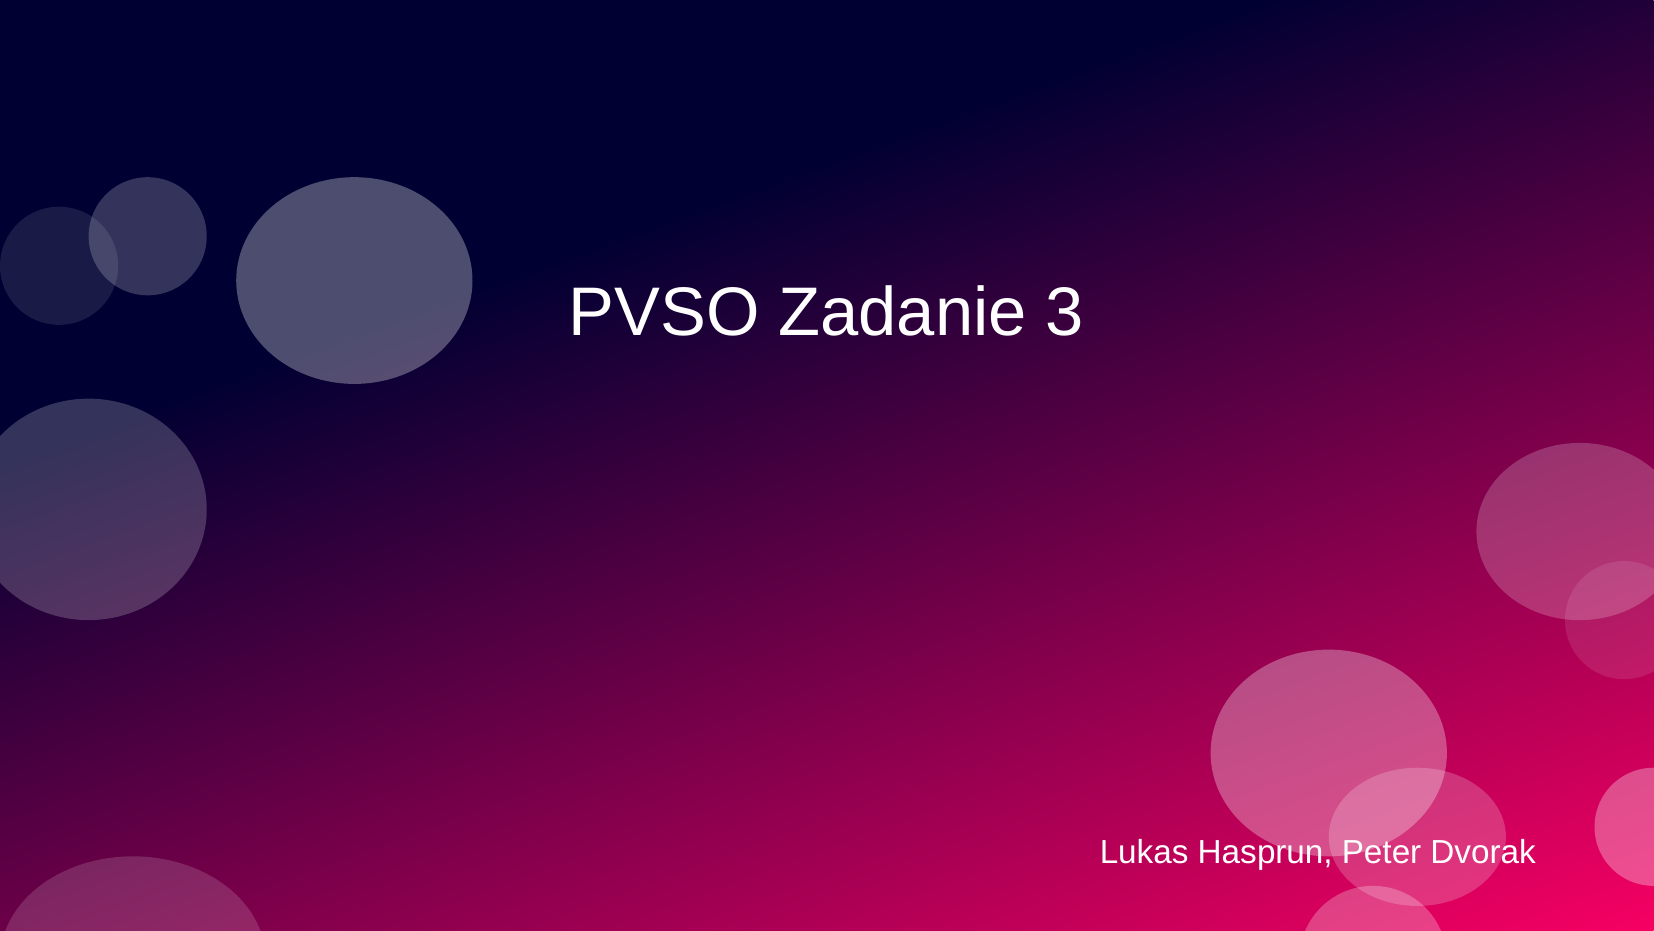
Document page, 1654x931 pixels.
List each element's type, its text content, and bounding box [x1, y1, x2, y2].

subtitle Lukas Hasprun, Peter Dvorak [982, 773, 1654, 931]
title PVSO Zadanie 3 [82, 234, 1571, 390]
